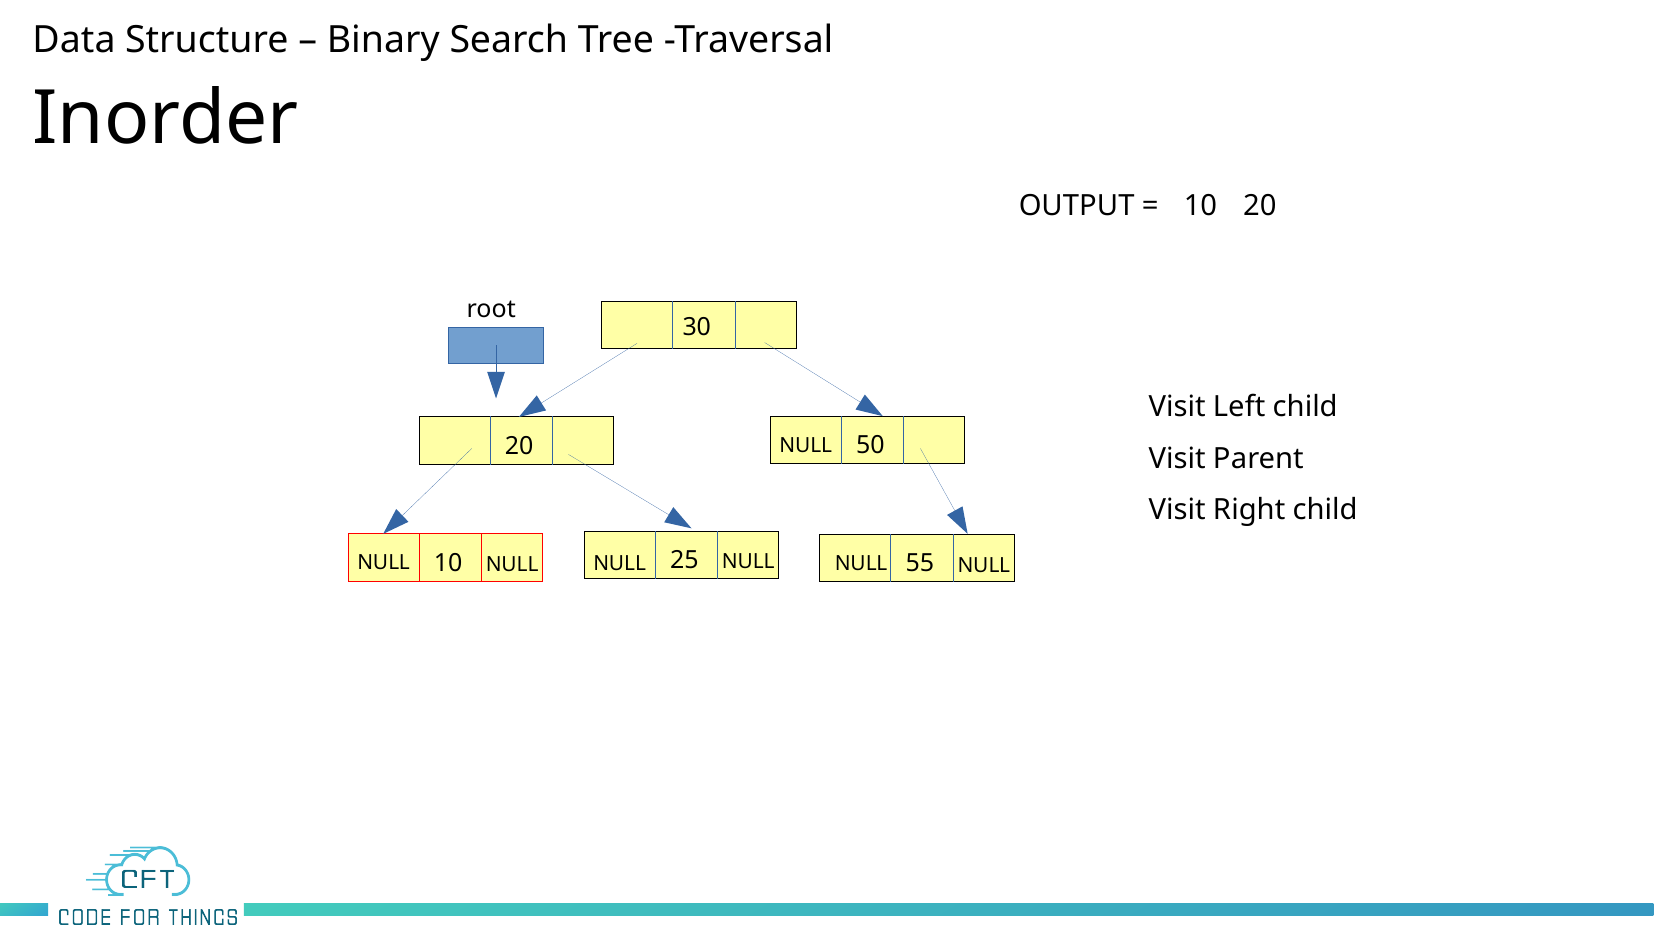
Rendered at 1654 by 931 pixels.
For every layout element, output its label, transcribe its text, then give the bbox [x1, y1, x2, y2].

text_box [482, 533, 543, 541]
text_box NULL [578, 540, 663, 580]
text_box [718, 531, 779, 539]
text_box [819, 534, 890, 582]
text_box 50 [841, 419, 904, 464]
title Data Structure – Binary Search Tree -Traversal Inorder [32, 12, 1184, 166]
text_box NULL [942, 542, 1027, 582]
text_box 30 [667, 301, 730, 346]
text_box [419, 416, 490, 465]
text_box [348, 533, 419, 539]
text_box 10 [419, 536, 481, 582]
text_box NULL [471, 541, 555, 581]
text_box 10 [1168, 177, 1228, 227]
text_box root [451, 283, 532, 328]
text_box NULL [820, 540, 904, 580]
text_box [770, 416, 841, 422]
text_box NULL [342, 539, 426, 579]
text_box [491, 416, 552, 420]
text_box 25 [655, 534, 718, 579]
text_box [673, 301, 735, 349]
text_box [736, 301, 797, 349]
text_box NULL [764, 422, 849, 462]
text_box [553, 416, 614, 465]
text_box 55 [890, 537, 953, 582]
text_box OUTPUT = [1003, 177, 1168, 227]
text_box [448, 327, 544, 364]
picture [59, 846, 237, 925]
text_box [904, 416, 965, 464]
text_box [584, 531, 655, 540]
text_box NULL [707, 539, 791, 579]
text_box 20 [1228, 177, 1312, 227]
text_box [954, 534, 1015, 542]
text_box [601, 301, 672, 349]
text_box 20 [490, 420, 552, 465]
text_box Visit Left child Visit Parent Visit Right child [1133, 377, 1501, 520]
